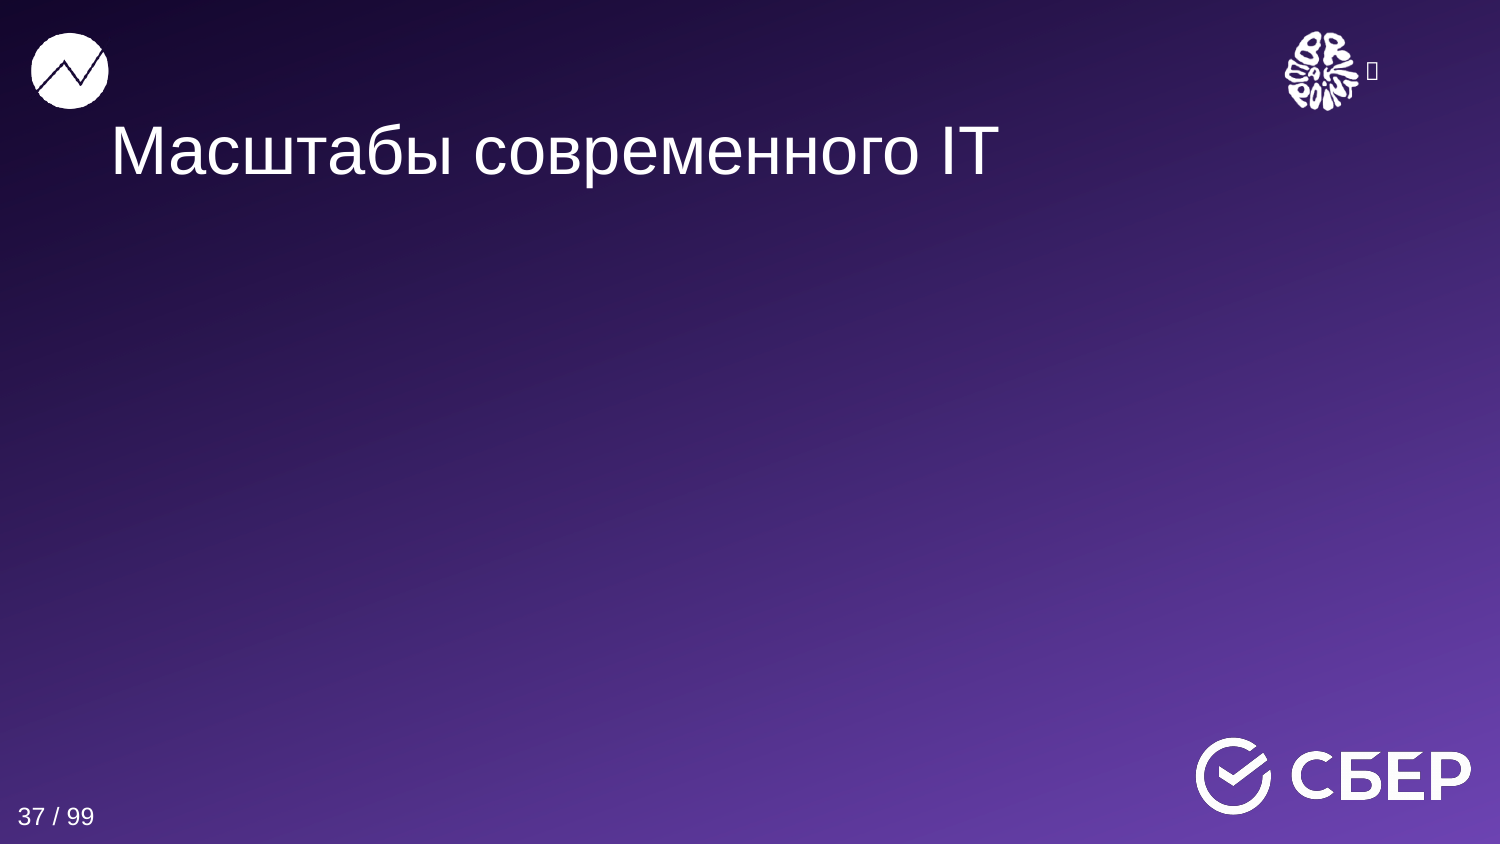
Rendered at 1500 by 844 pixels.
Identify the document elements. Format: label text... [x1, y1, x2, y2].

title Масштабы современного IT [103, 100, 1397, 205]
text_box <number> / 99 [2, 795, 632, 839]
picture [0, 0, 1500, 844]
text_box 🐙 [1364, 36, 1489, 107]
